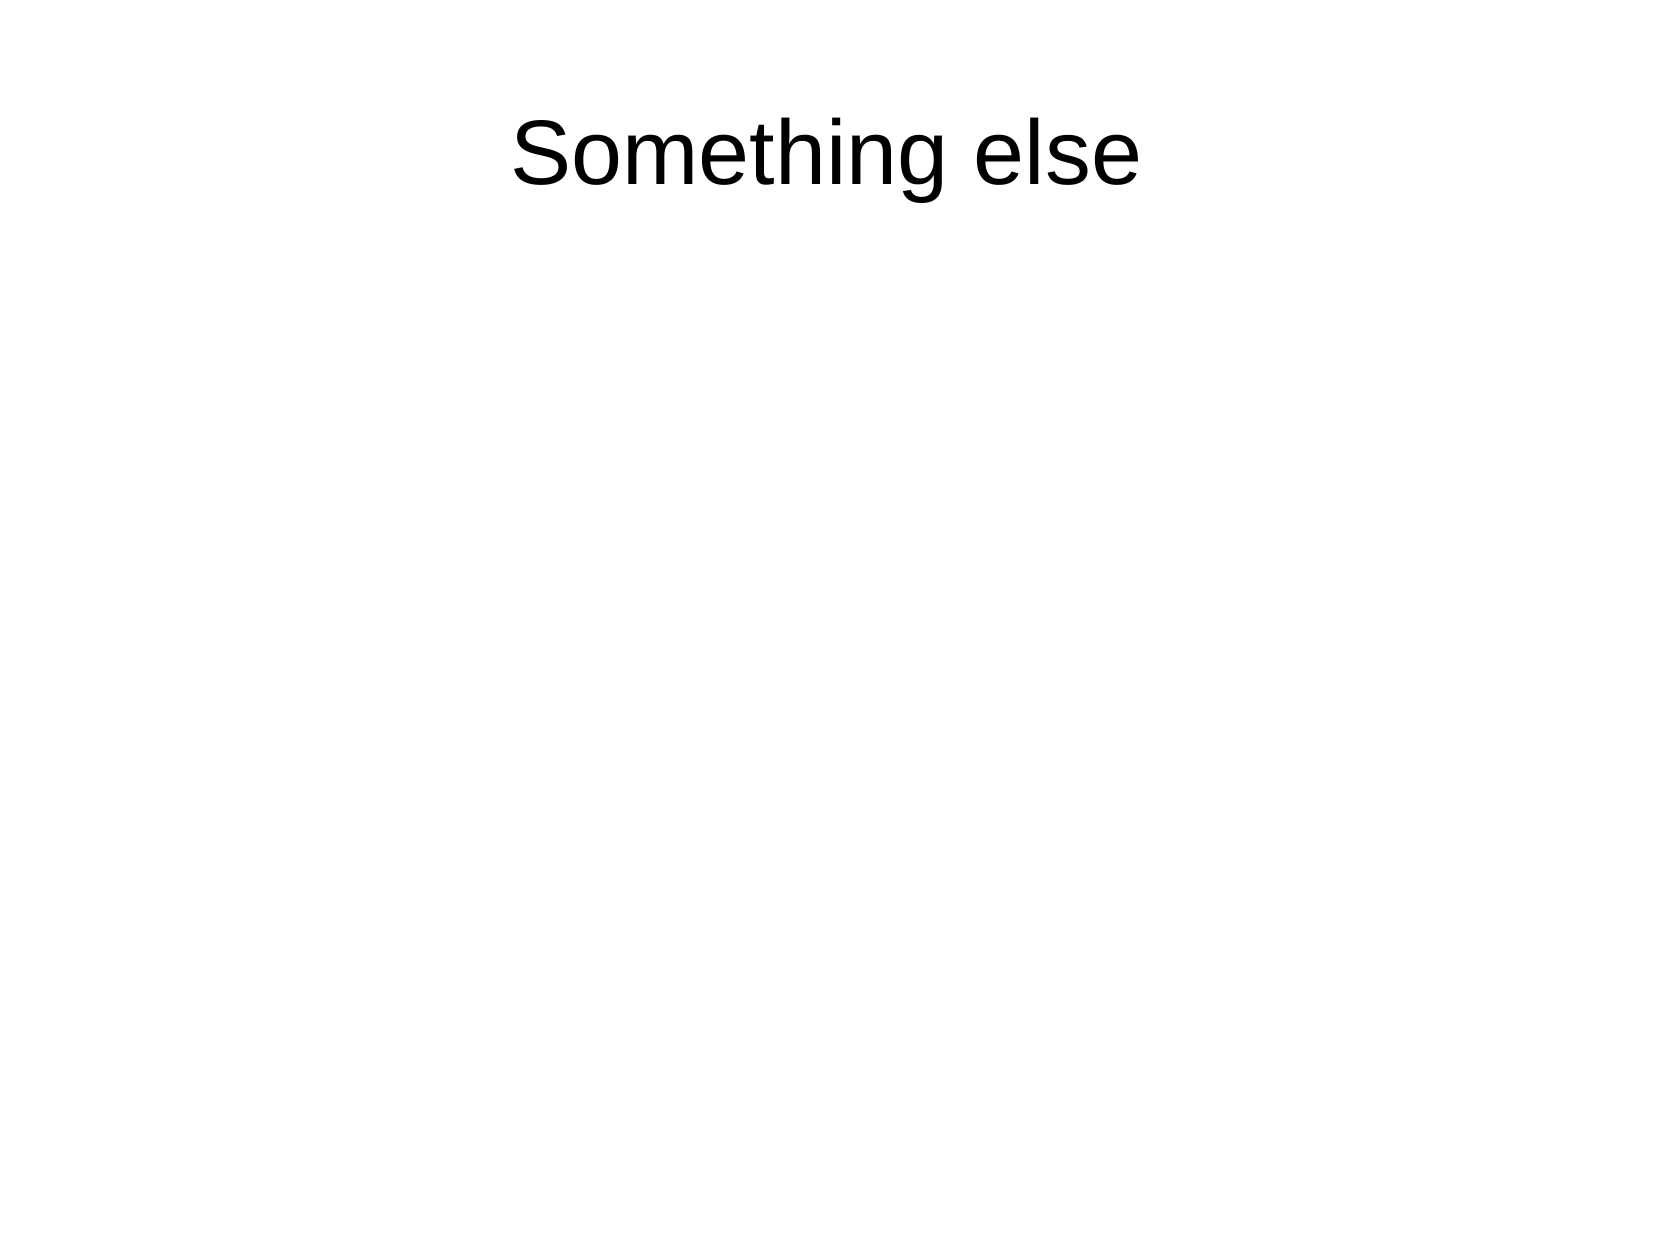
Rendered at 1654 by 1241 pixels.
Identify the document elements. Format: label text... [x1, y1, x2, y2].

title Something else [82, 49, 1571, 257]
